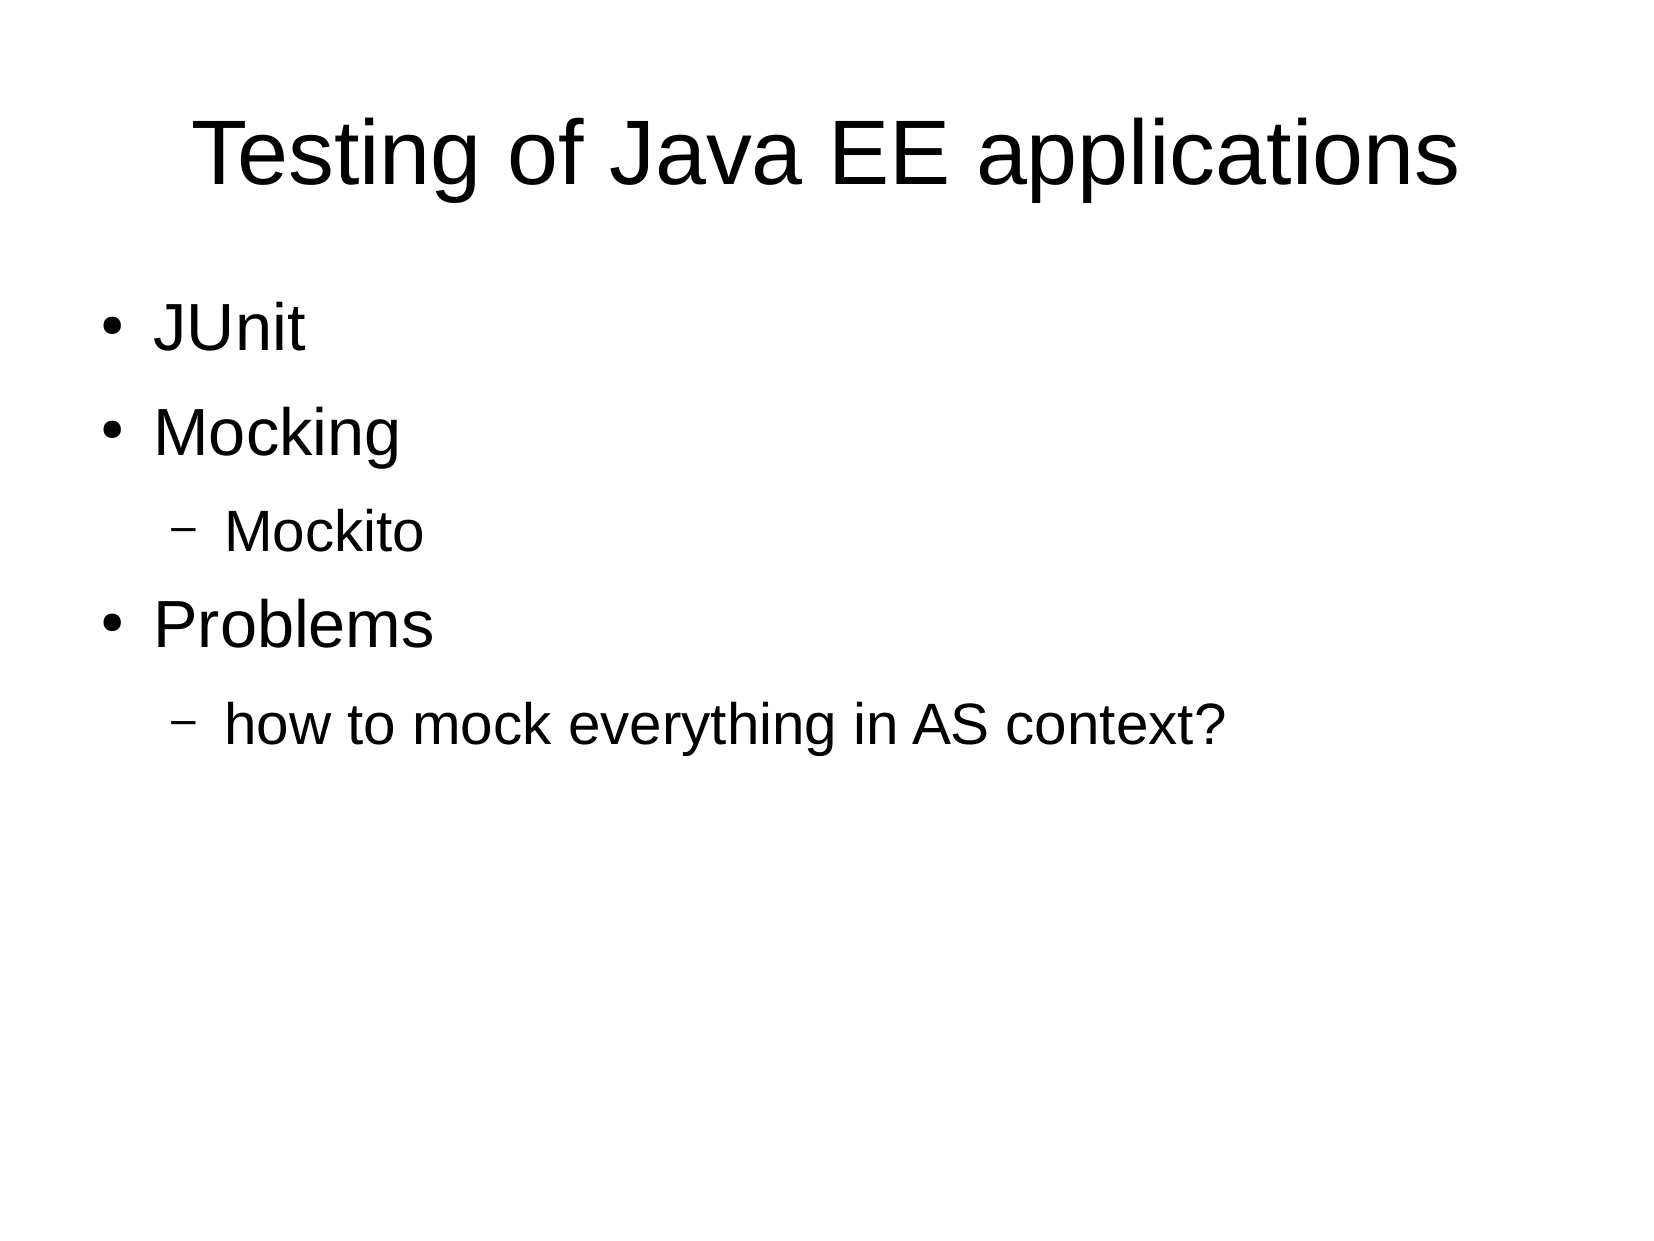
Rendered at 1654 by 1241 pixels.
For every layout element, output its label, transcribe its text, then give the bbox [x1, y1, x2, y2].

list JUnit Mocking Mockito Problems how to mock everything in AS context? [82, 290, 1538, 1010]
title Testing of Java EE applications [82, 49, 1571, 257]
